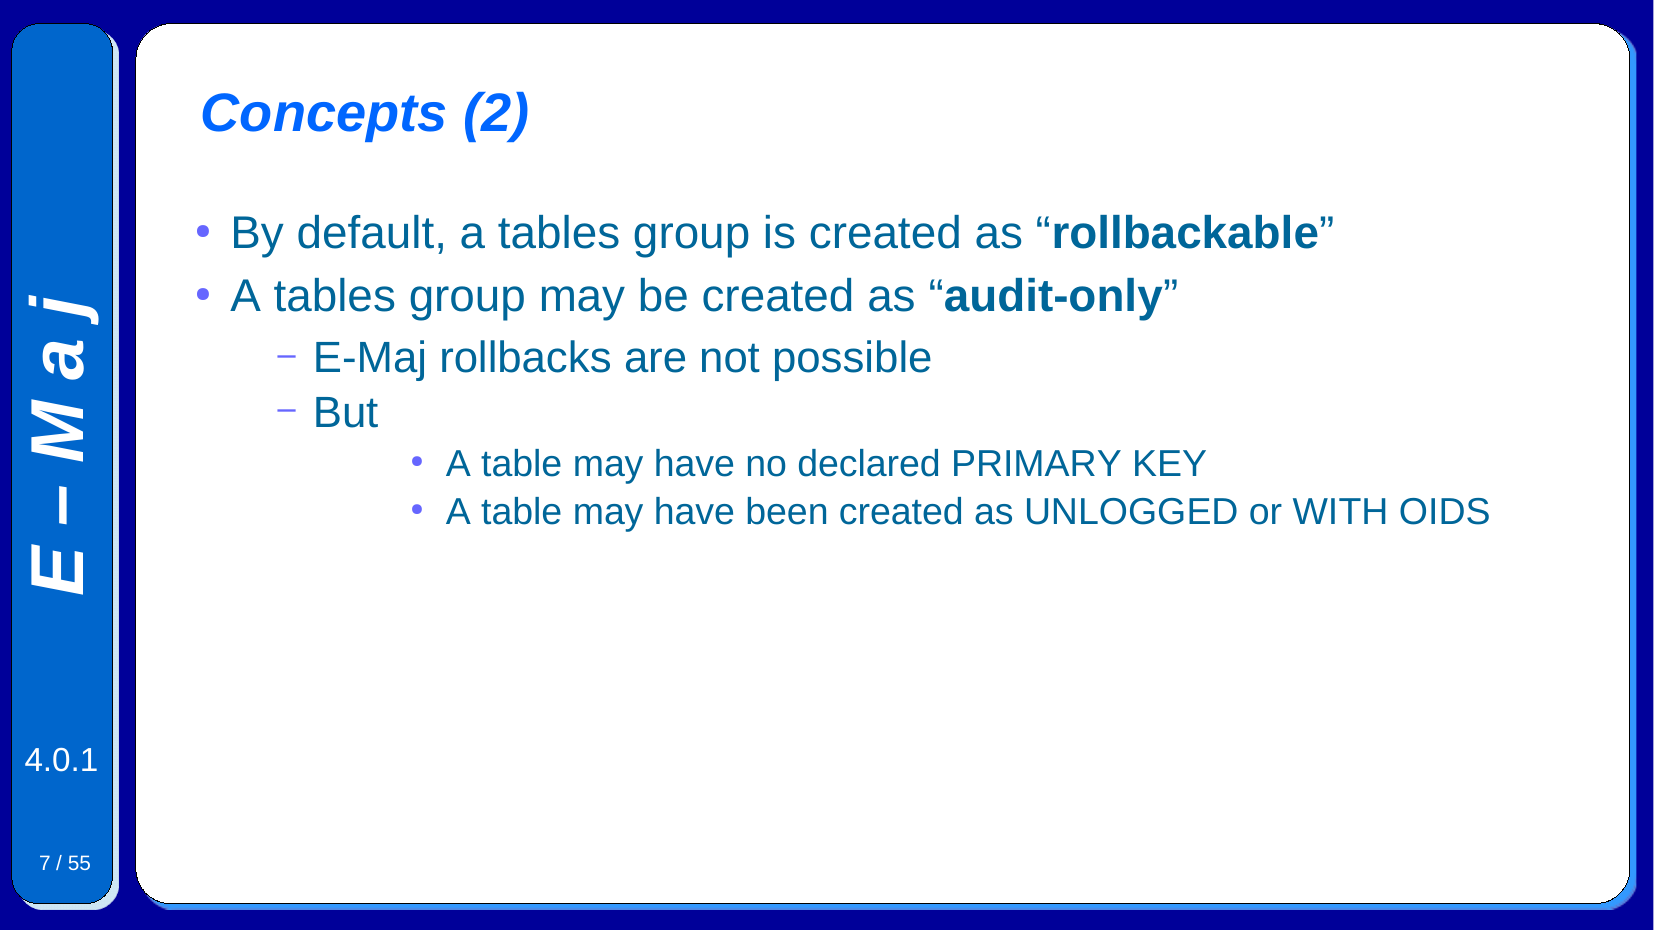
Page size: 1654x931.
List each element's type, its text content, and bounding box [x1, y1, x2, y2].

list By default, a tables group is created as “rollbackable” A tables group may be created as “audit-only” E-Maj rollbacks are not possible But A table may have no declared PRIMARY KEY A table may have been created as UNLOGGED or WITH OIDS [177, 206, 1587, 827]
title Concepts (2) [200, 34, 1575, 191]
